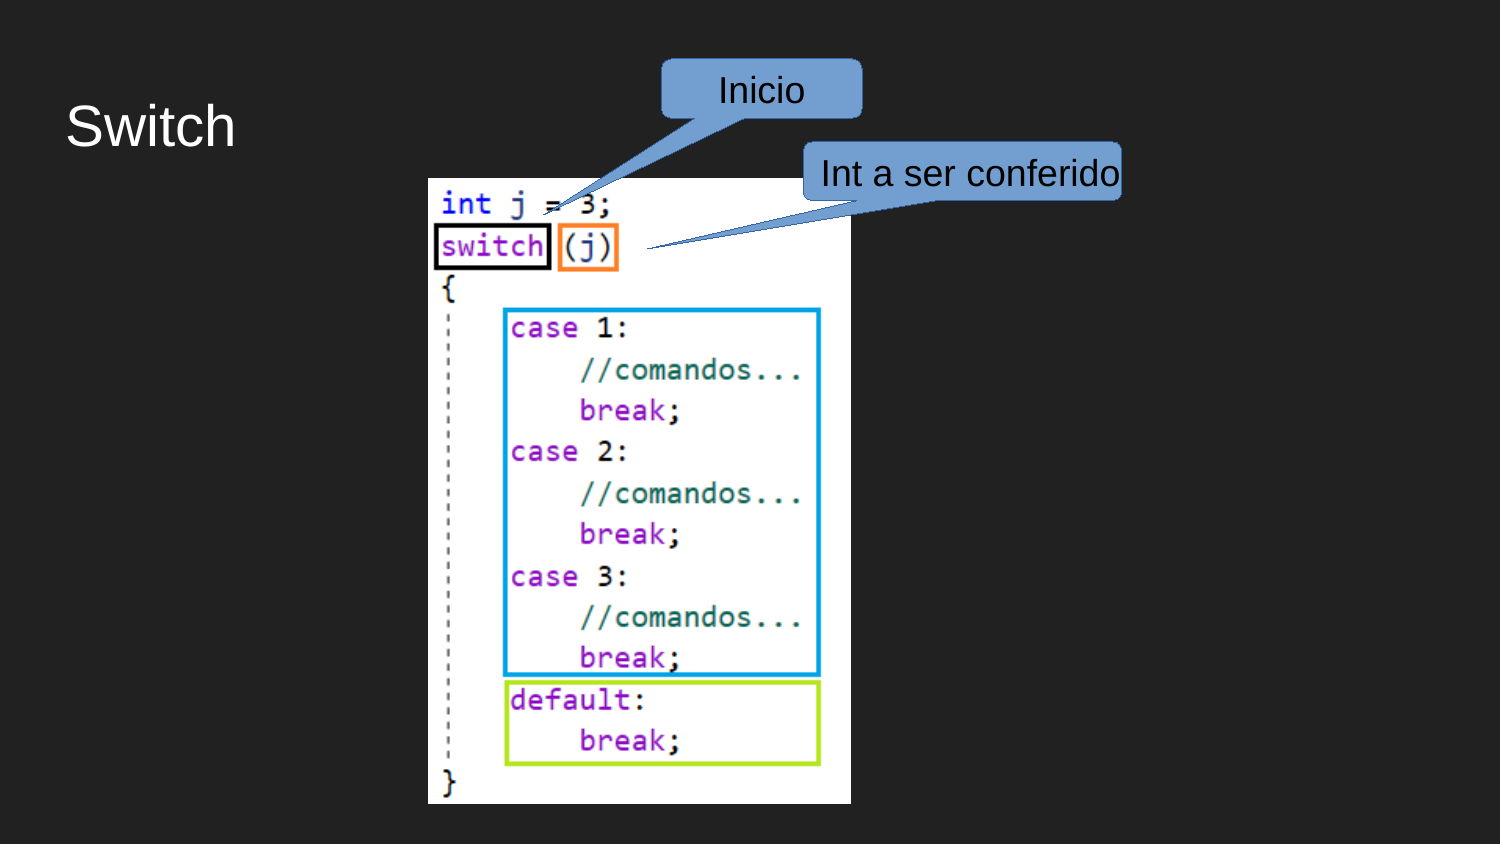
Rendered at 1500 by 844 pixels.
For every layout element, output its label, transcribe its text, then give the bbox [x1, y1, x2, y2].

text_box Inicio [543, 58, 863, 215]
picture [428, 178, 851, 804]
text_box Switch [51, 72, 402, 167]
text_box Int a ser conferido [647, 141, 1122, 249]
